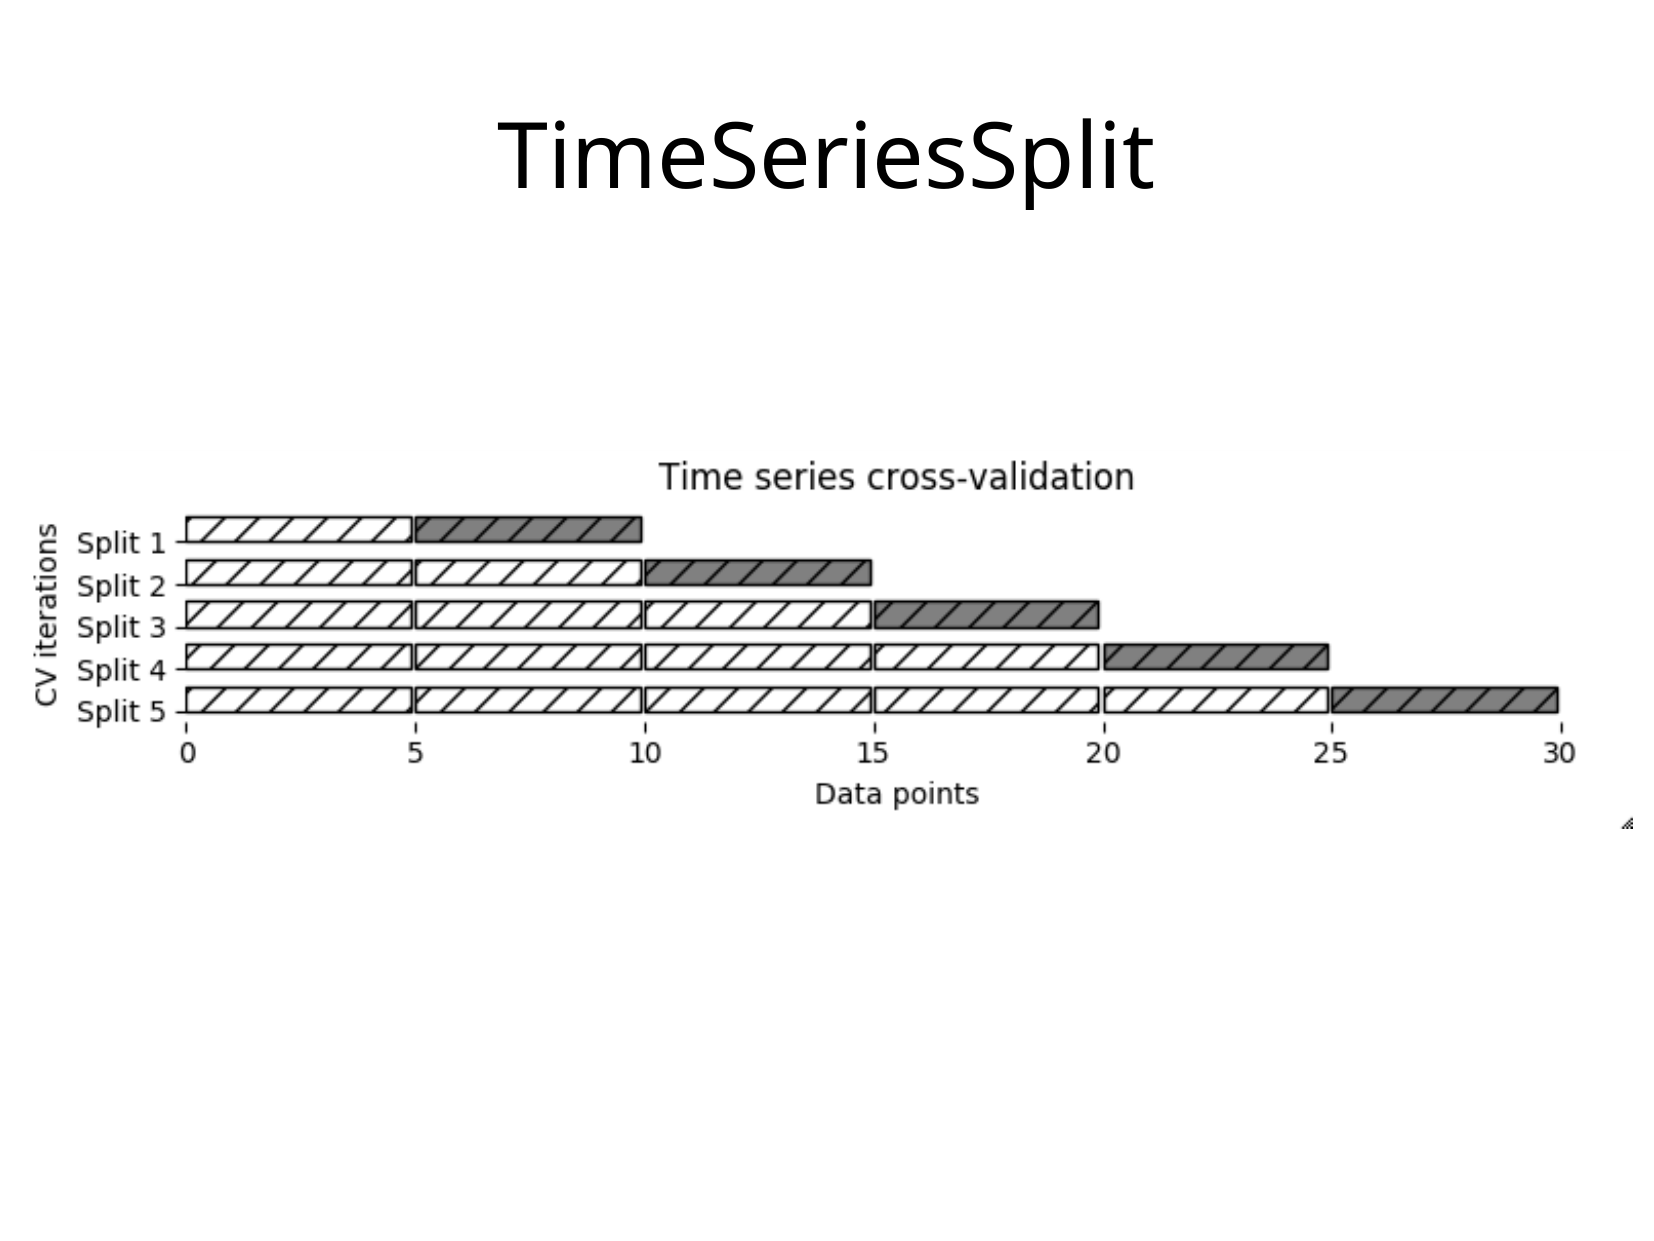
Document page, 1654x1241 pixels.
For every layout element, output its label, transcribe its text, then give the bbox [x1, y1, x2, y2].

title TimeSeriesSplit [82, 49, 1571, 257]
picture [30, 449, 1633, 830]
